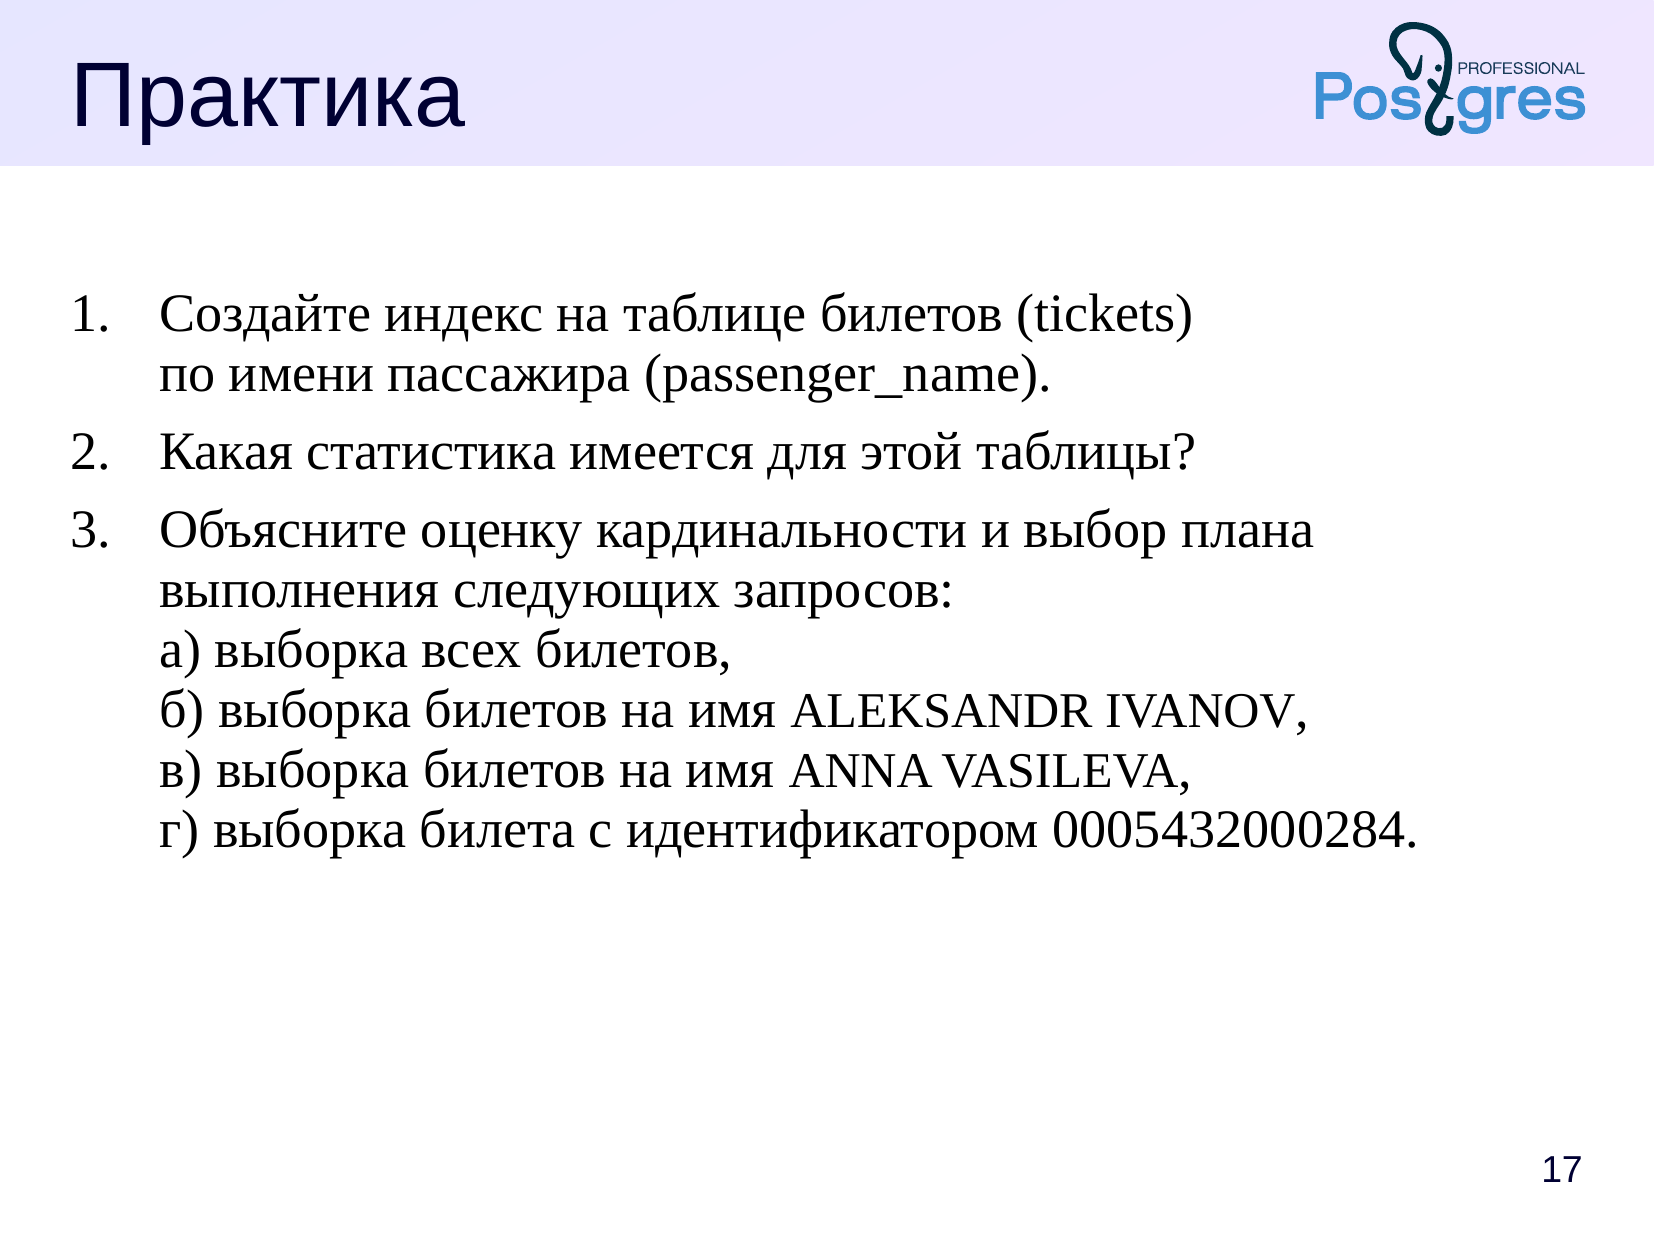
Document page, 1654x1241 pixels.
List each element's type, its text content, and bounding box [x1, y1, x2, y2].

list Создайте индекс на таблице билетов (tickets) по имени пассажира (passenger_name). Какая статистика имеется для этой таблицы? Объясните оценку кардинальности и выбор плана выполнения следующих запросов: а) выборка всех билетов, б) выборка билетов на имя ALEKSANDR IVANOV, в) выборка билетов на имя ANNA VASILEVA, г) выборка билета с идентификатором 0005432000284. [70, 283, 1583, 1134]
title Практика [70, 43, 1241, 147]
